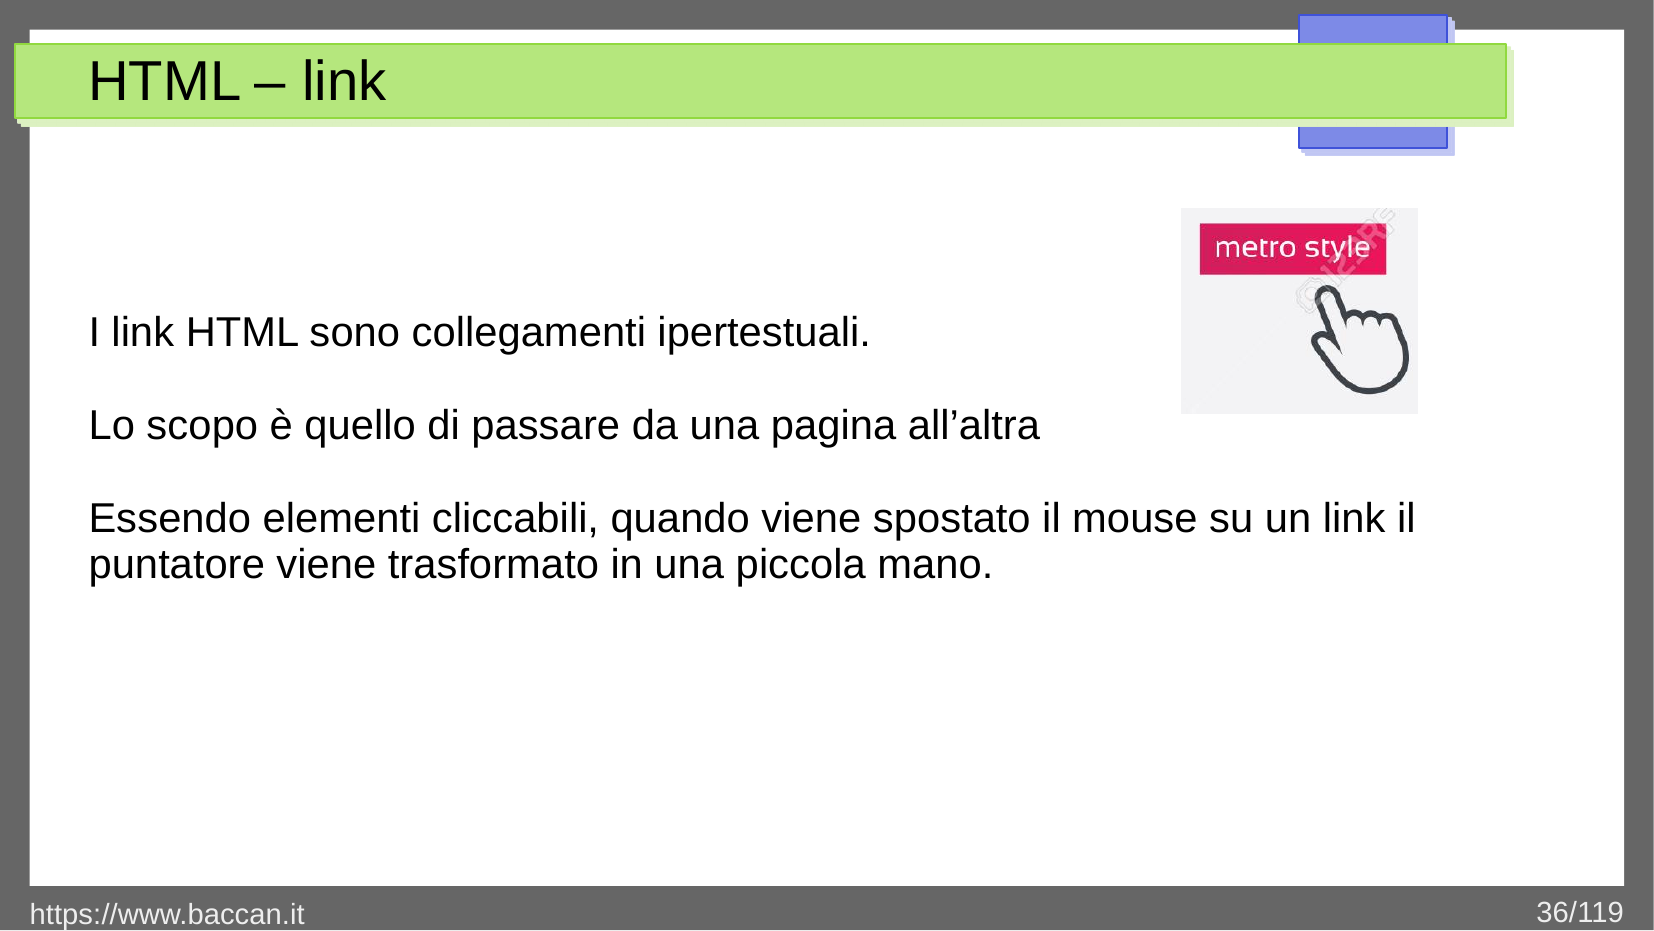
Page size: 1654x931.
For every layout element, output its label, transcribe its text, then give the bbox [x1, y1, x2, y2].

picture [1181, 208, 1418, 414]
text_box I link HTML sono collegamenti ipertestuali. Lo scopo è quello di passare da una pagina all’altra Essendo elementi cliccabili, quando viene spostato il mouse su un link il puntatore viene trasformato in una piccola mano. [88, 169, 1565, 820]
title HTML – link [88, 44, 1506, 119]
